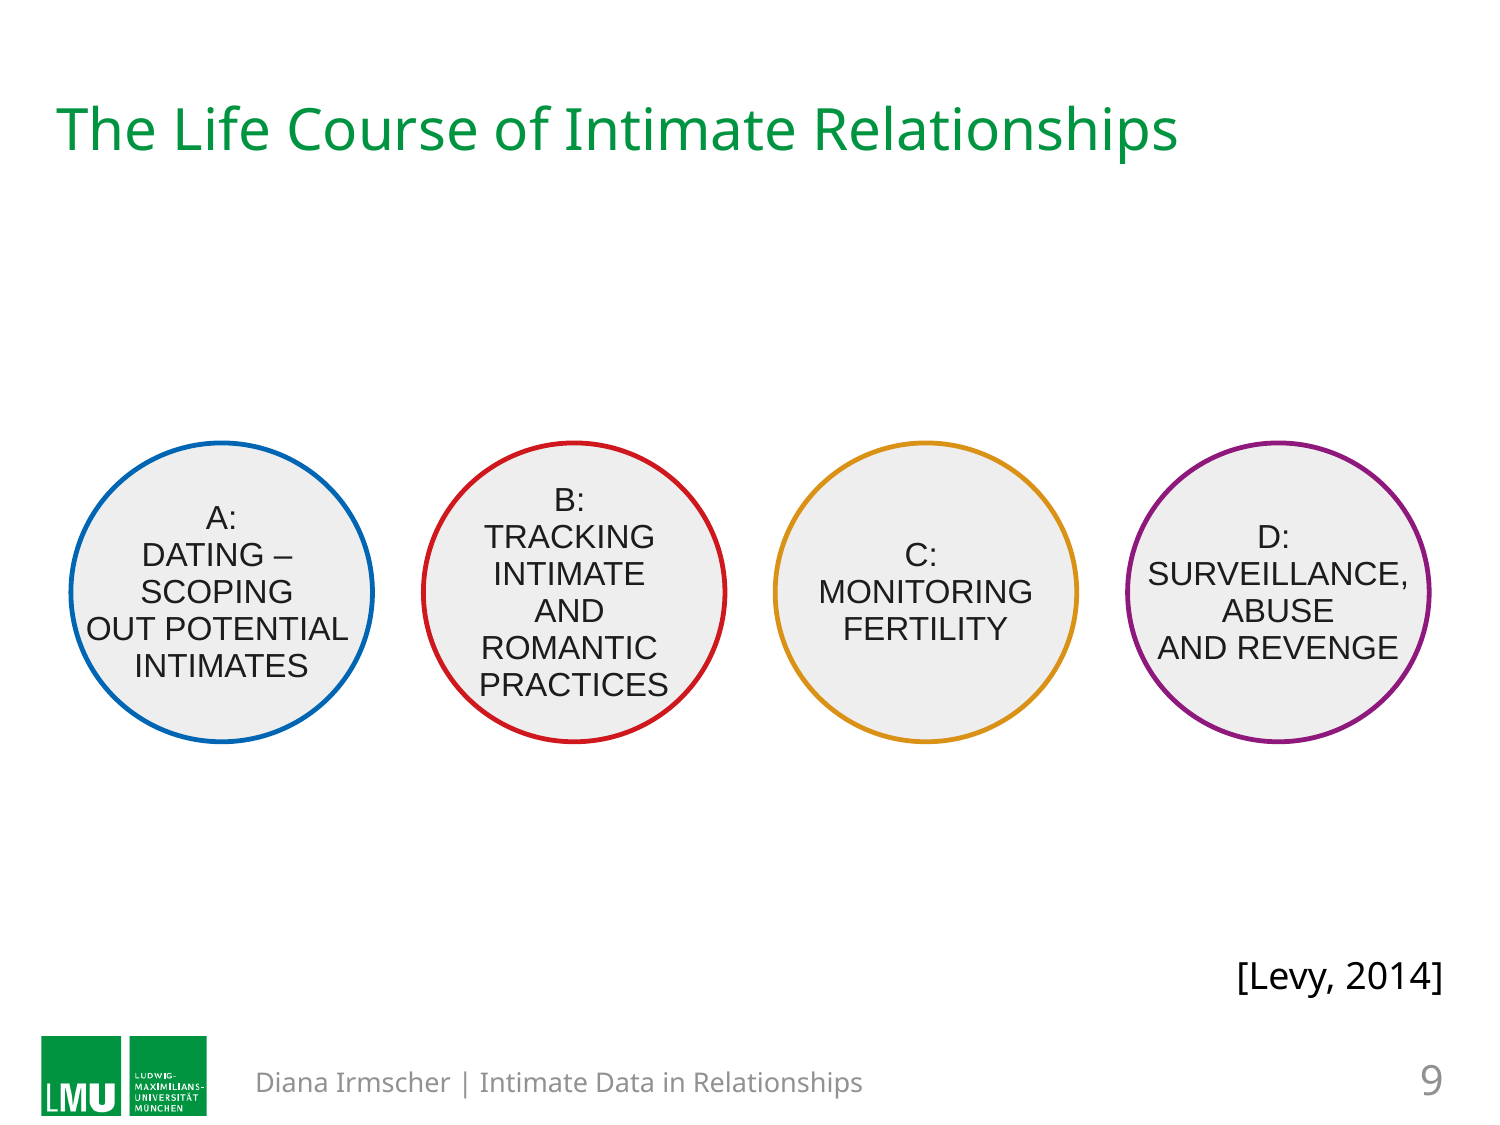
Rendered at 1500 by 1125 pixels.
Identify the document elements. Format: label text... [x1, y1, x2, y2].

text_box A: Dating – Scoping out potential intimates [70, 442, 373, 742]
list [Levy, 2014] [41, 944, 1459, 1007]
list [41, 263, 1459, 944]
text_box C: Monitoring fertility [775, 442, 1077, 742]
text_box D: Surveillance, Abuse And revenge [1127, 442, 1430, 742]
title The Life Course of Intimate Relationships [41, 37, 1459, 217]
footer Diana Irmscher | Intimate Data in Relationships [240, 1046, 963, 1117]
text_box B: Tracking intimate and romantic practices [423, 442, 725, 742]
slide_number 20 [1014, 1046, 1459, 1117]
